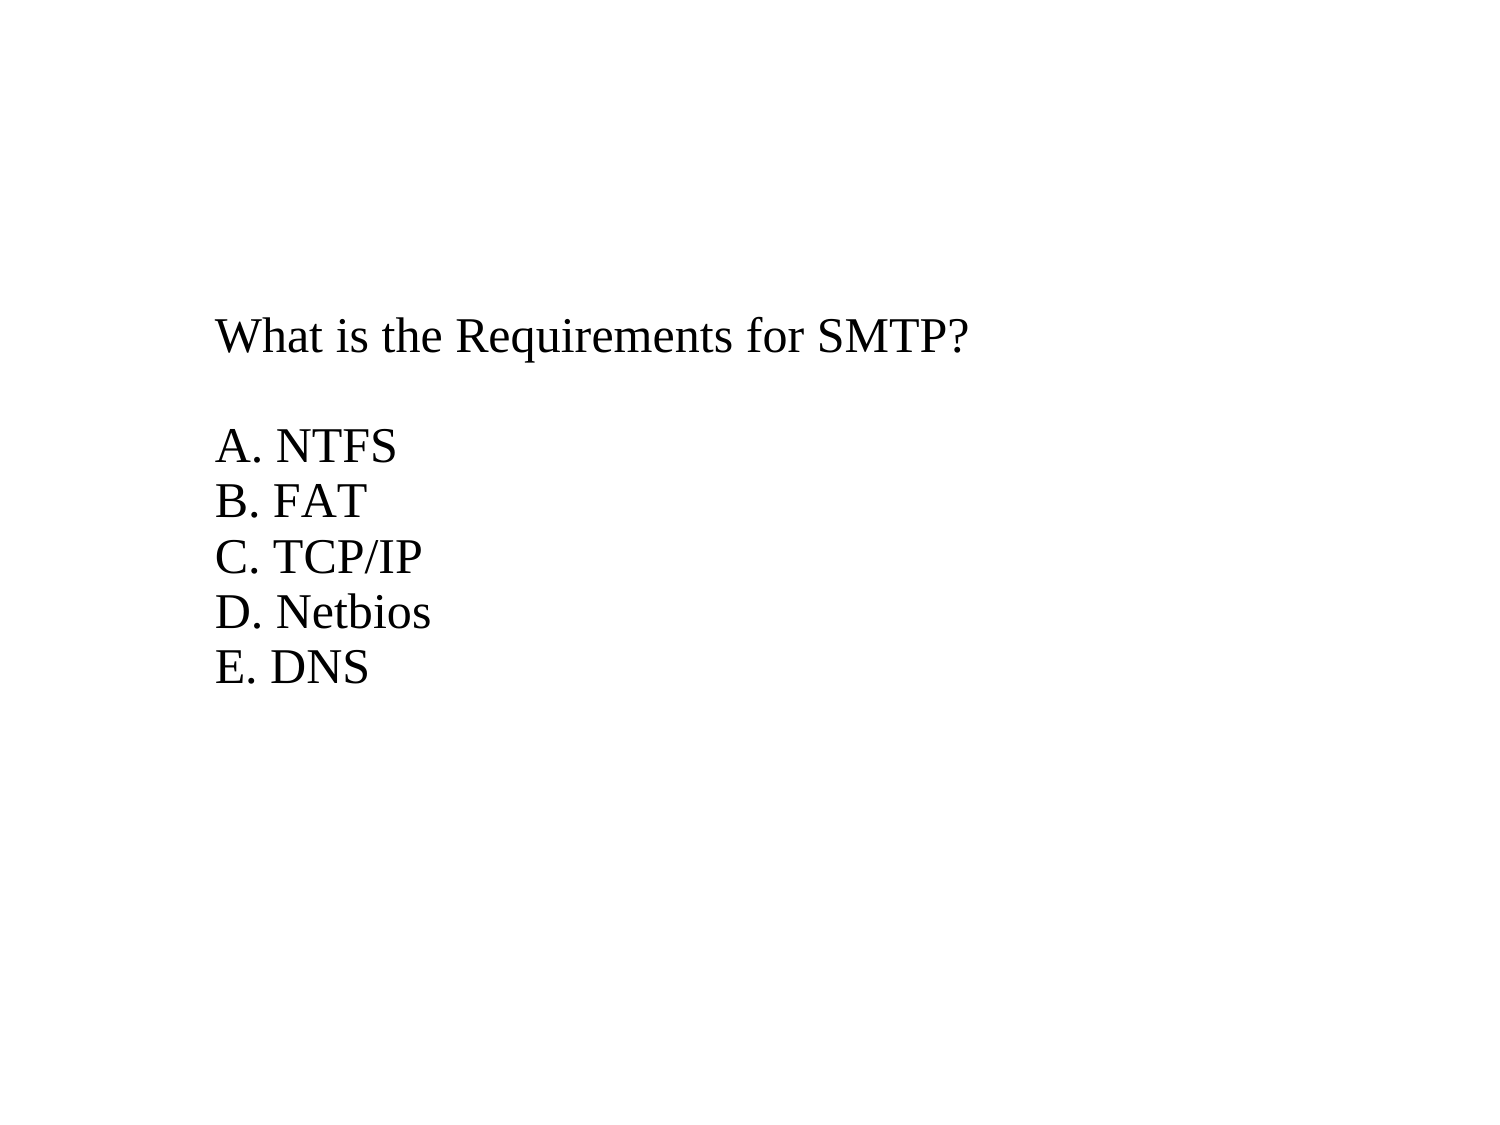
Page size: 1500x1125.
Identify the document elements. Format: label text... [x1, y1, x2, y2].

text_box What is the Requirements for SMTP? A. NTFS B. FAT C. TCP/IP D. Netbios E. DNS [199, 299, 985, 758]
